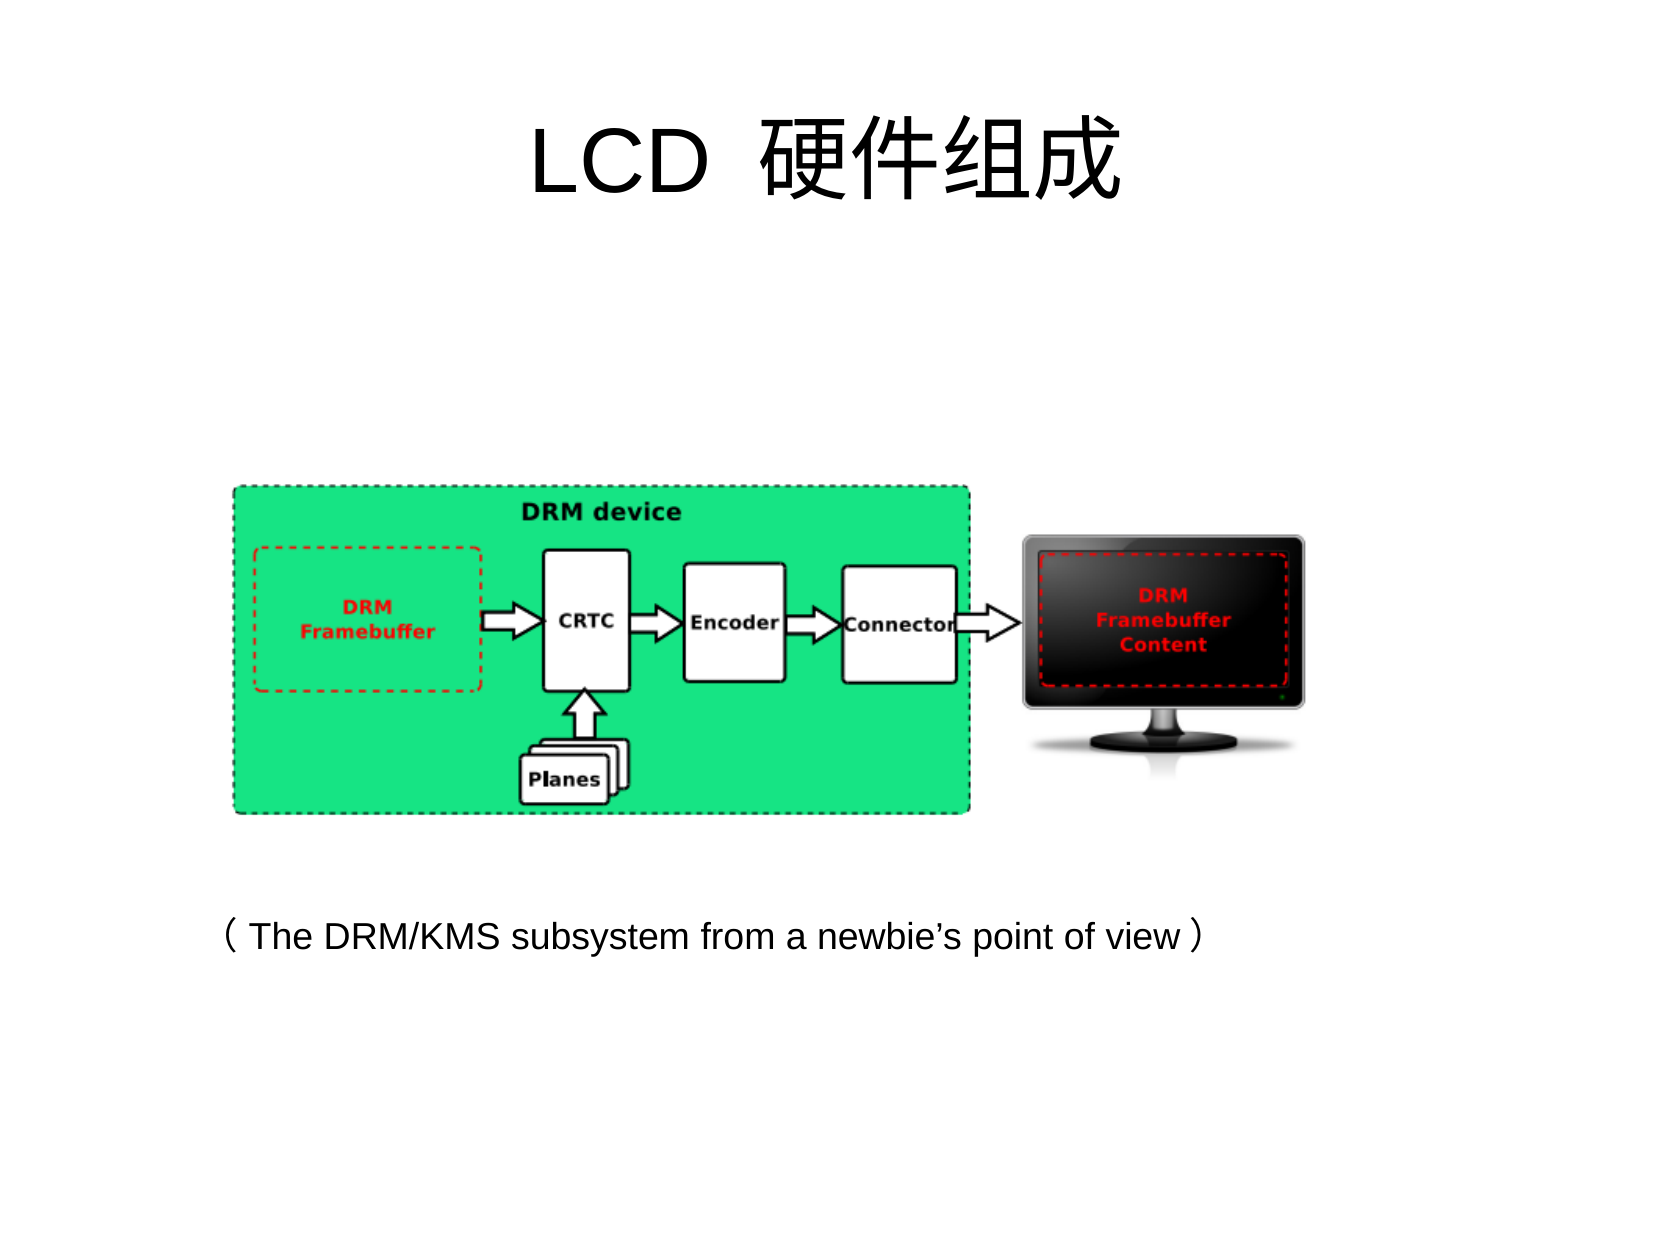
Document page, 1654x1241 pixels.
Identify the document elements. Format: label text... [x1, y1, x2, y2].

title LCD 硬件组成 [82, 49, 1571, 257]
picture [209, 458, 1340, 837]
text_box （The DRM/KMS subsystem from a newbie’s point of view） [185, 898, 1242, 969]
